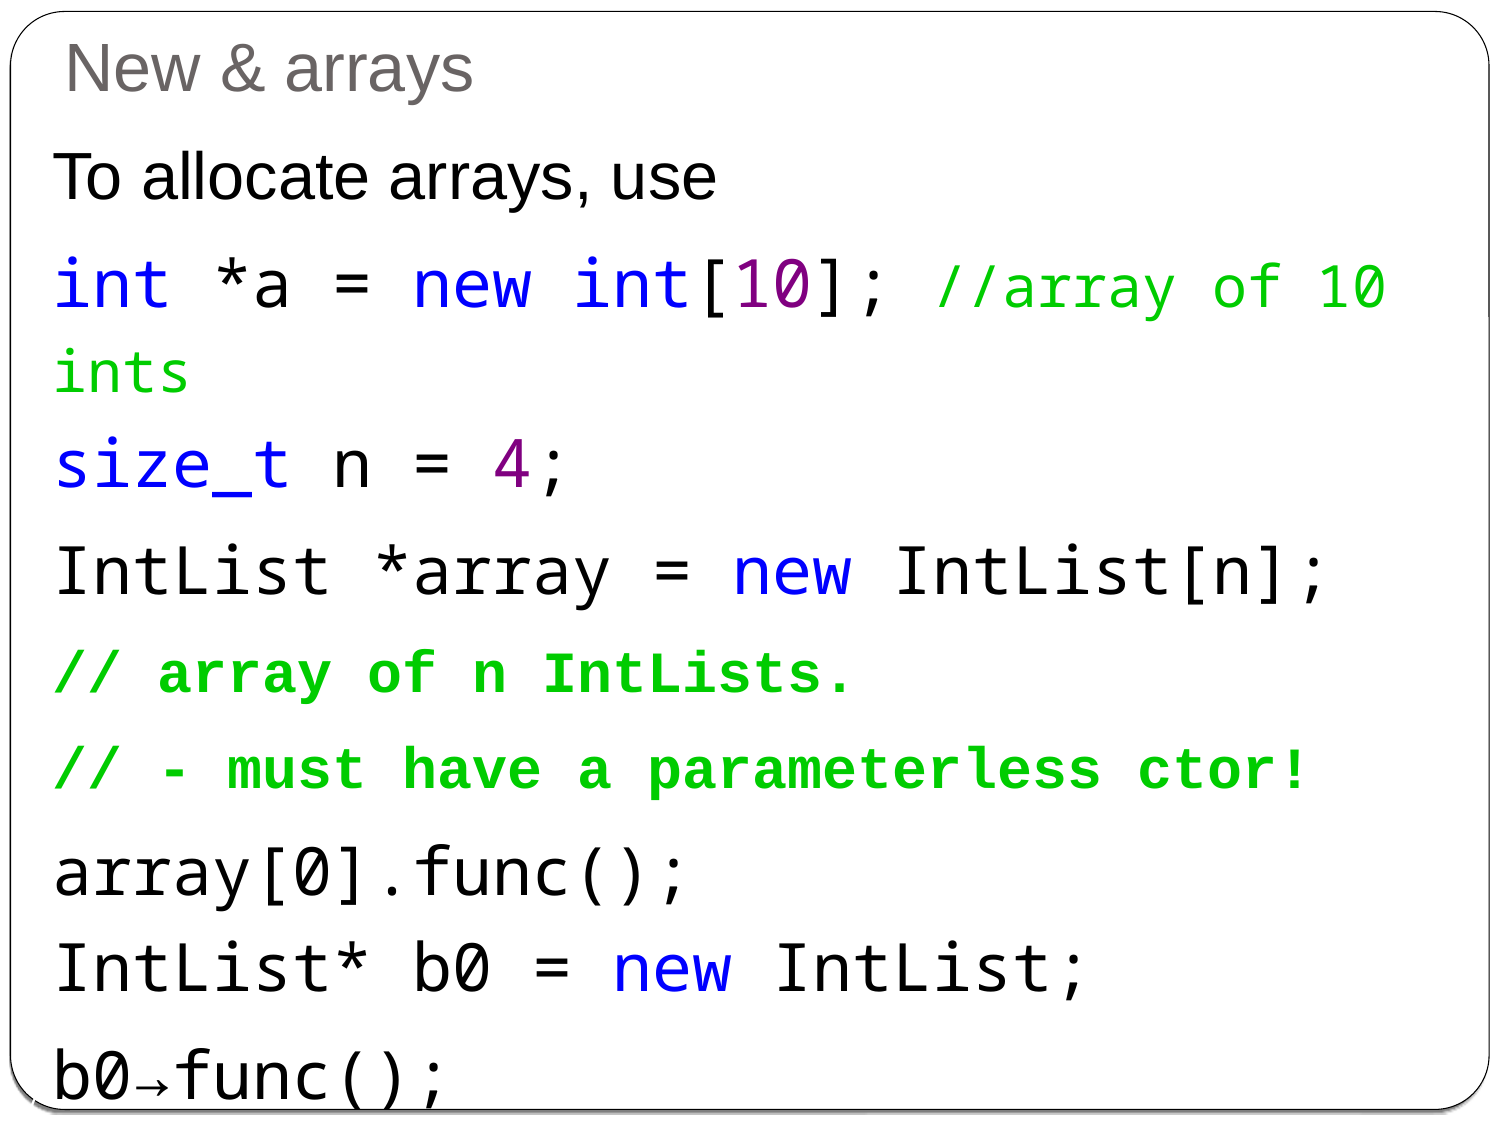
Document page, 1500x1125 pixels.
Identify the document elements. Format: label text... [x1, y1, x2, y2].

list To allocate arrays, use int *a = new int[10]; //array of 10 ints size_t n = 4; IntList *array = new IntList[n]; // array of n IntLists. // - must have a parameterless ctor! array[0].func(); IntList* b0 = new IntList; b0→func(); [37, 125, 1463, 1051]
title New & arrays [50, 15, 1450, 120]
slide_number <number> [0, 1074, 50, 1125]
